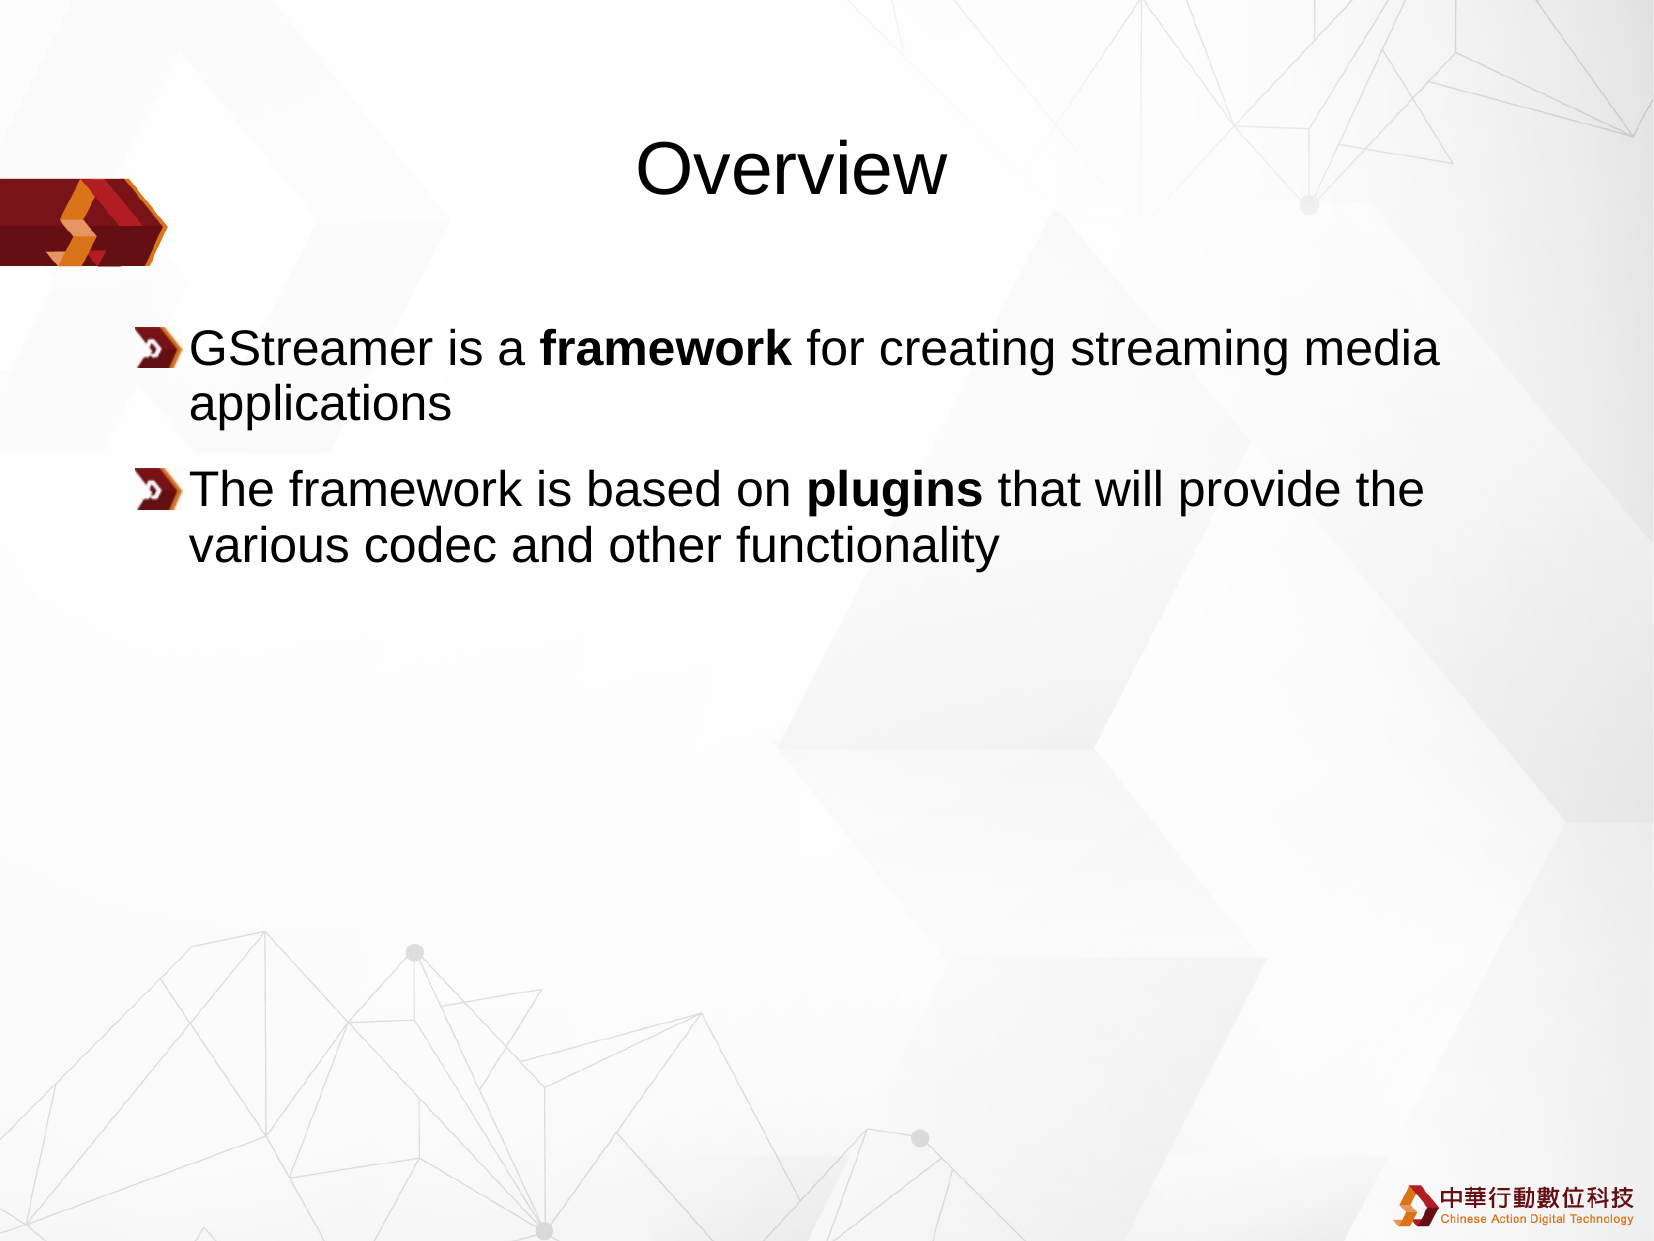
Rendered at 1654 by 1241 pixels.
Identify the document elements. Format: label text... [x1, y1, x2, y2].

list GStreamer is a framework for creating streaming media applications The framework is based on plugins that will provide the various codec and other functionality [118, 319, 1571, 1040]
title Overview [201, 109, 1383, 228]
picture [0, 0, 1654, 1241]
